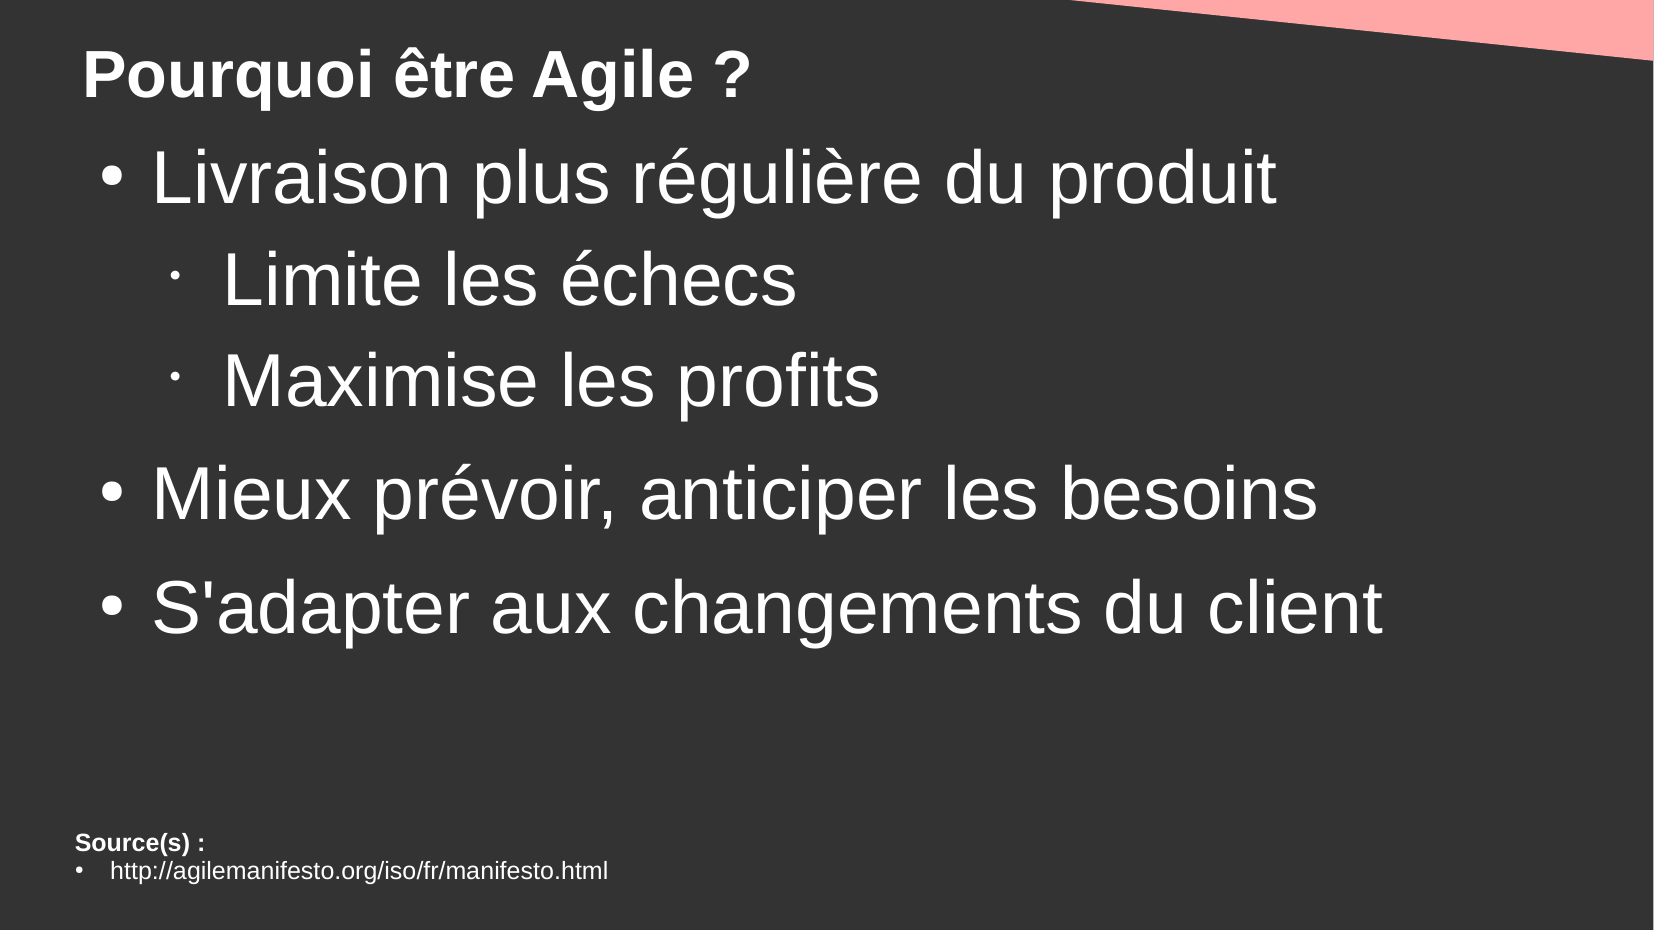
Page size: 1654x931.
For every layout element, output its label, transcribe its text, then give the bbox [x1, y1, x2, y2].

text_box Source(s) : http://agilemanifesto.org/iso/fr/manifesto.html [59, 821, 1546, 920]
list Livraison plus régulière du produit Limite les échecs Maximise les profits Mieux prévoir, anticiper les besoins S'adapter aux changements du client [80, 135, 1620, 777]
title Pourquoi être Agile ? [82, 37, 1571, 122]
text_box [1069, 0, 1654, 61]
